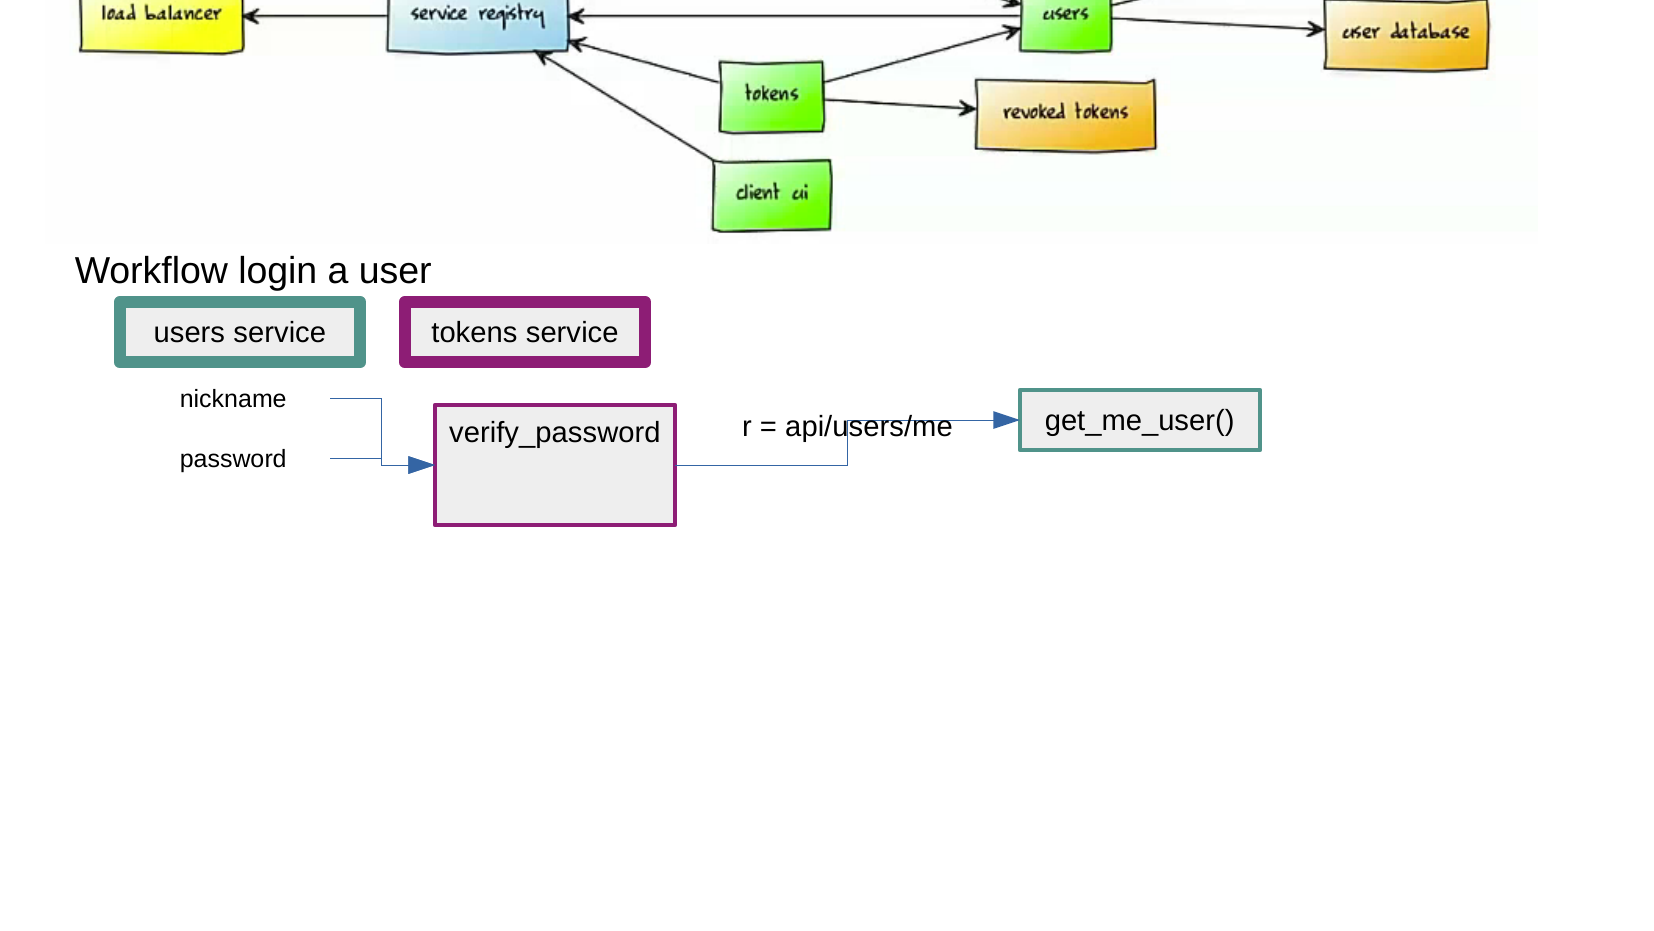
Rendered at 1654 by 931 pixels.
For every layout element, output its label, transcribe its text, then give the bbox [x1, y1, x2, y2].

text_box tokens service [405, 302, 646, 363]
text_box nickname [165, 377, 331, 421]
text_box password [165, 437, 331, 481]
text_box verify_password [435, 405, 676, 526]
text_box get_me_user() [1020, 390, 1261, 451]
text_box users service [120, 302, 361, 363]
picture [45, 0, 1538, 244]
text_box Workflow login a user [60, 242, 676, 383]
